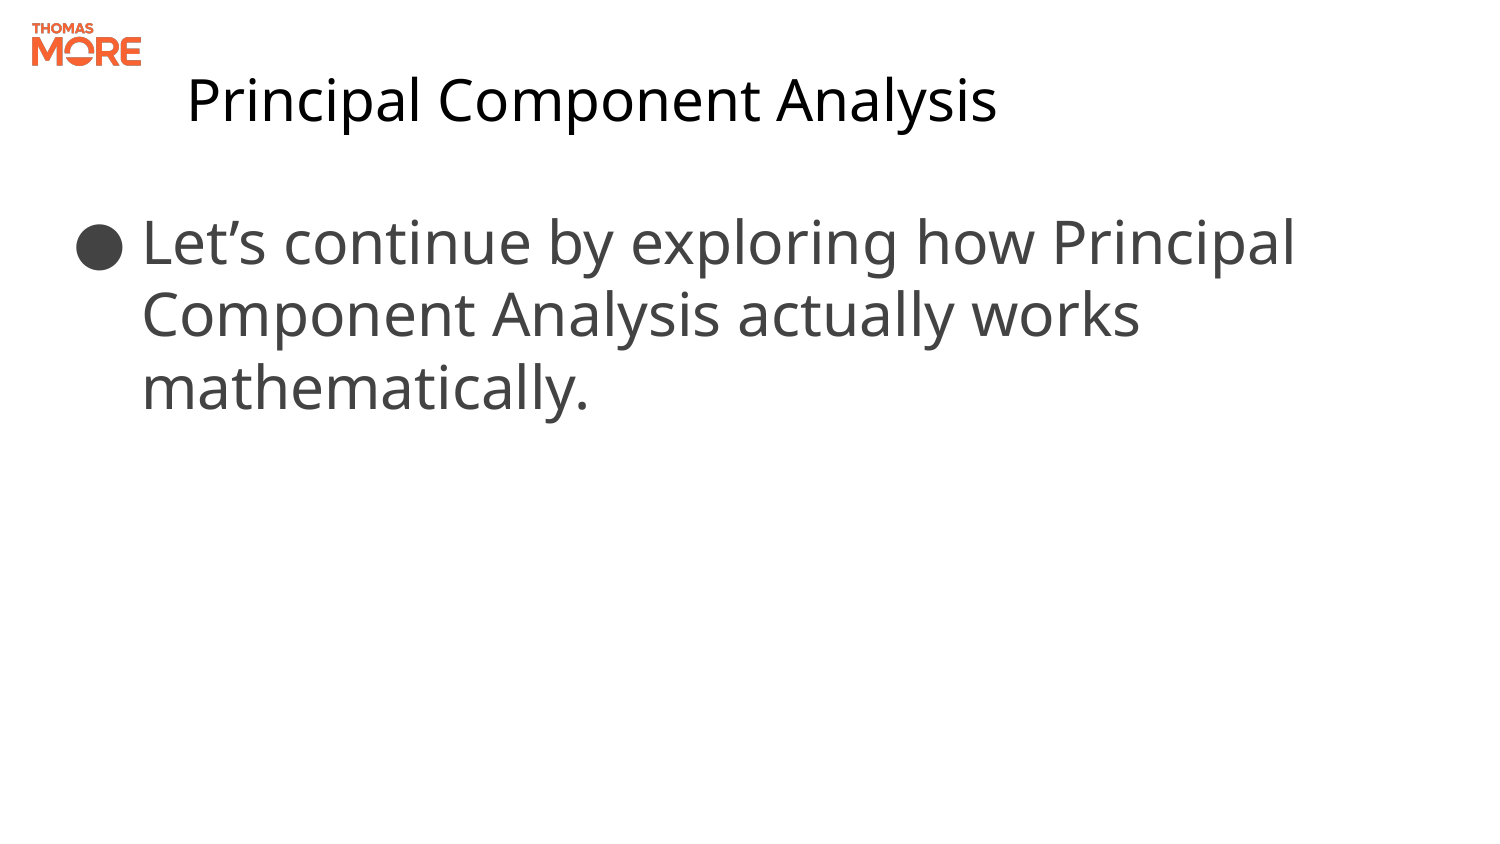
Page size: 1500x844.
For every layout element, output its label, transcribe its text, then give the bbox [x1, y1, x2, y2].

picture [22, 13, 151, 76]
title Principal Component Analysis [171, 48, 1449, 143]
list Let’s continue by exploring how Principal Component Analysis actually works mathematically. [51, 189, 1476, 750]
